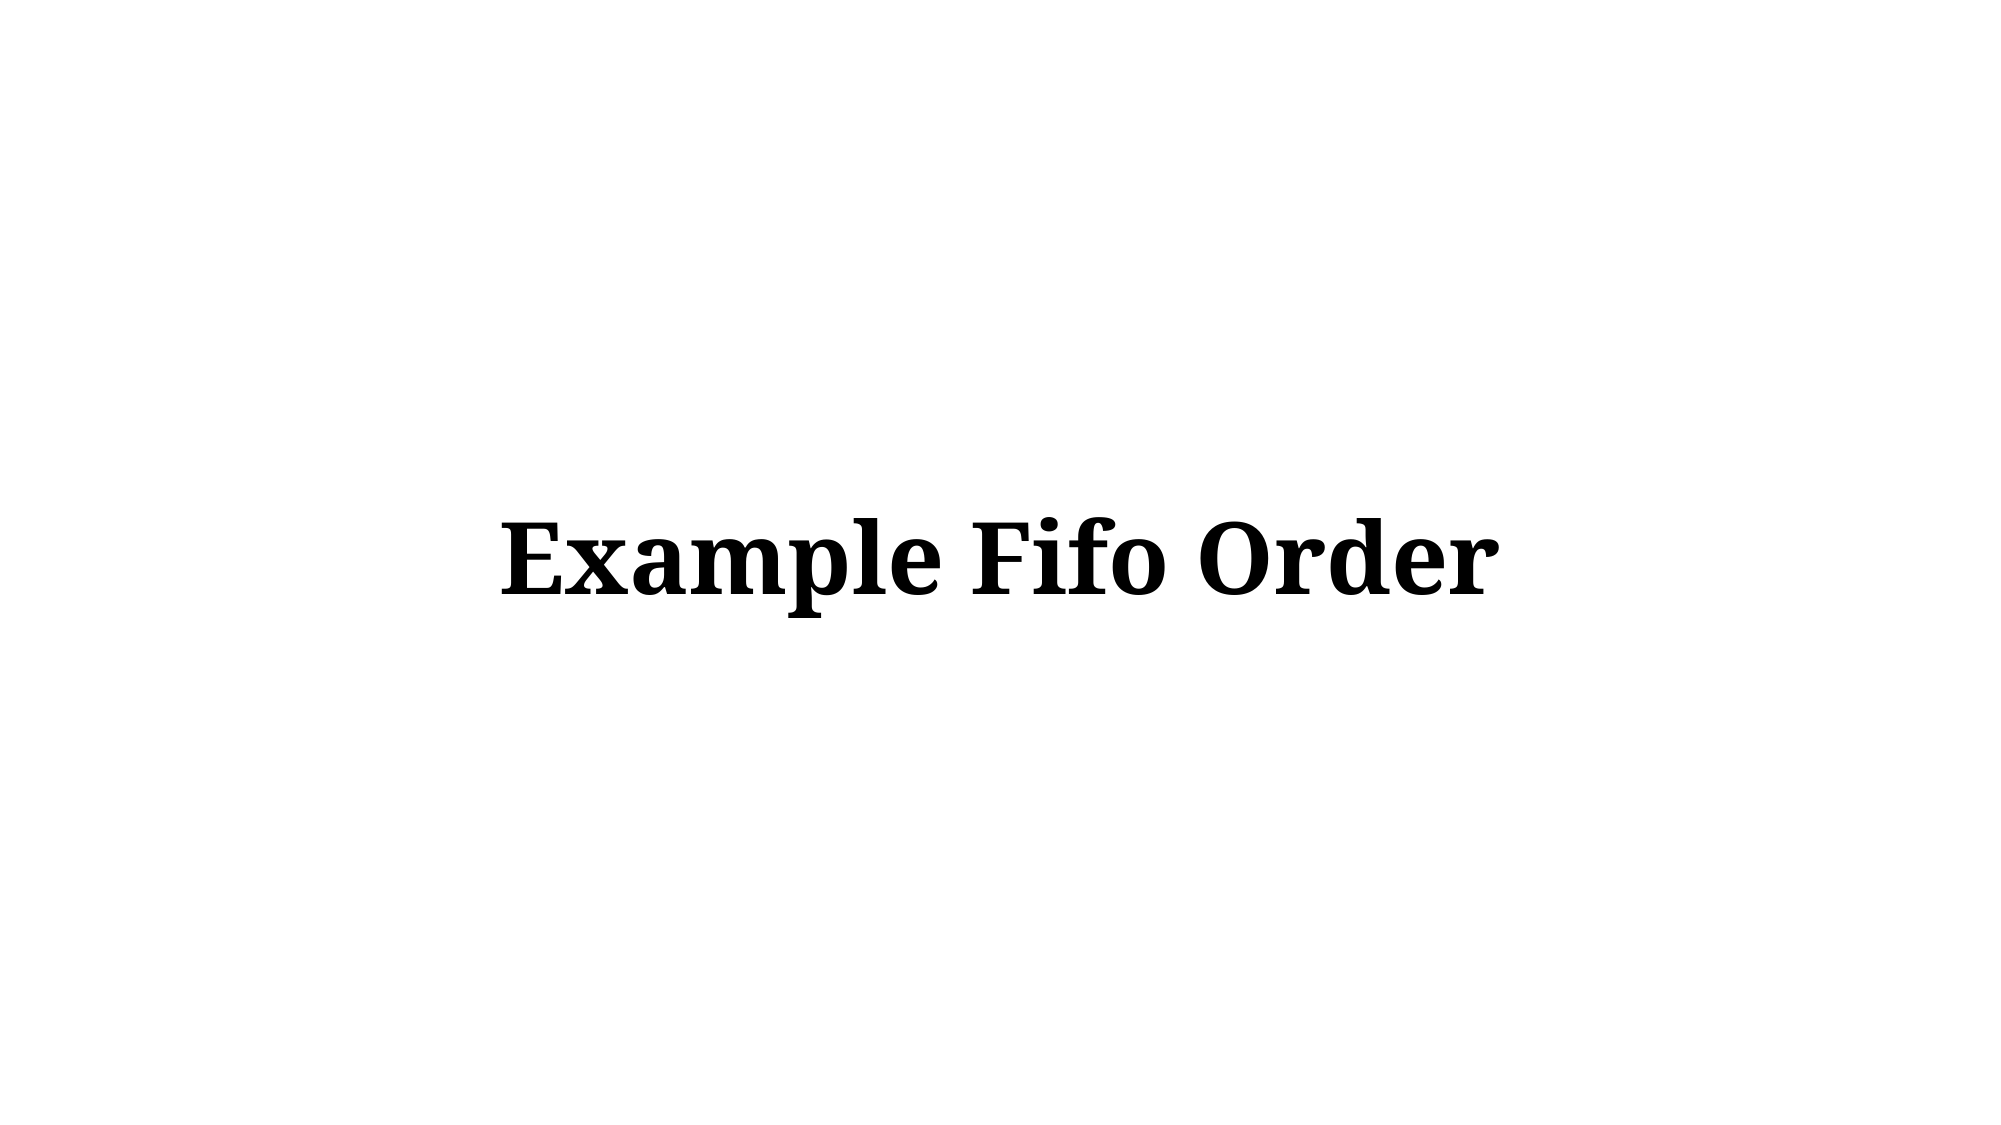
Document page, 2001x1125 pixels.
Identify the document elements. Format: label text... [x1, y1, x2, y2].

title Example Fifo Order [175, 430, 1826, 695]
